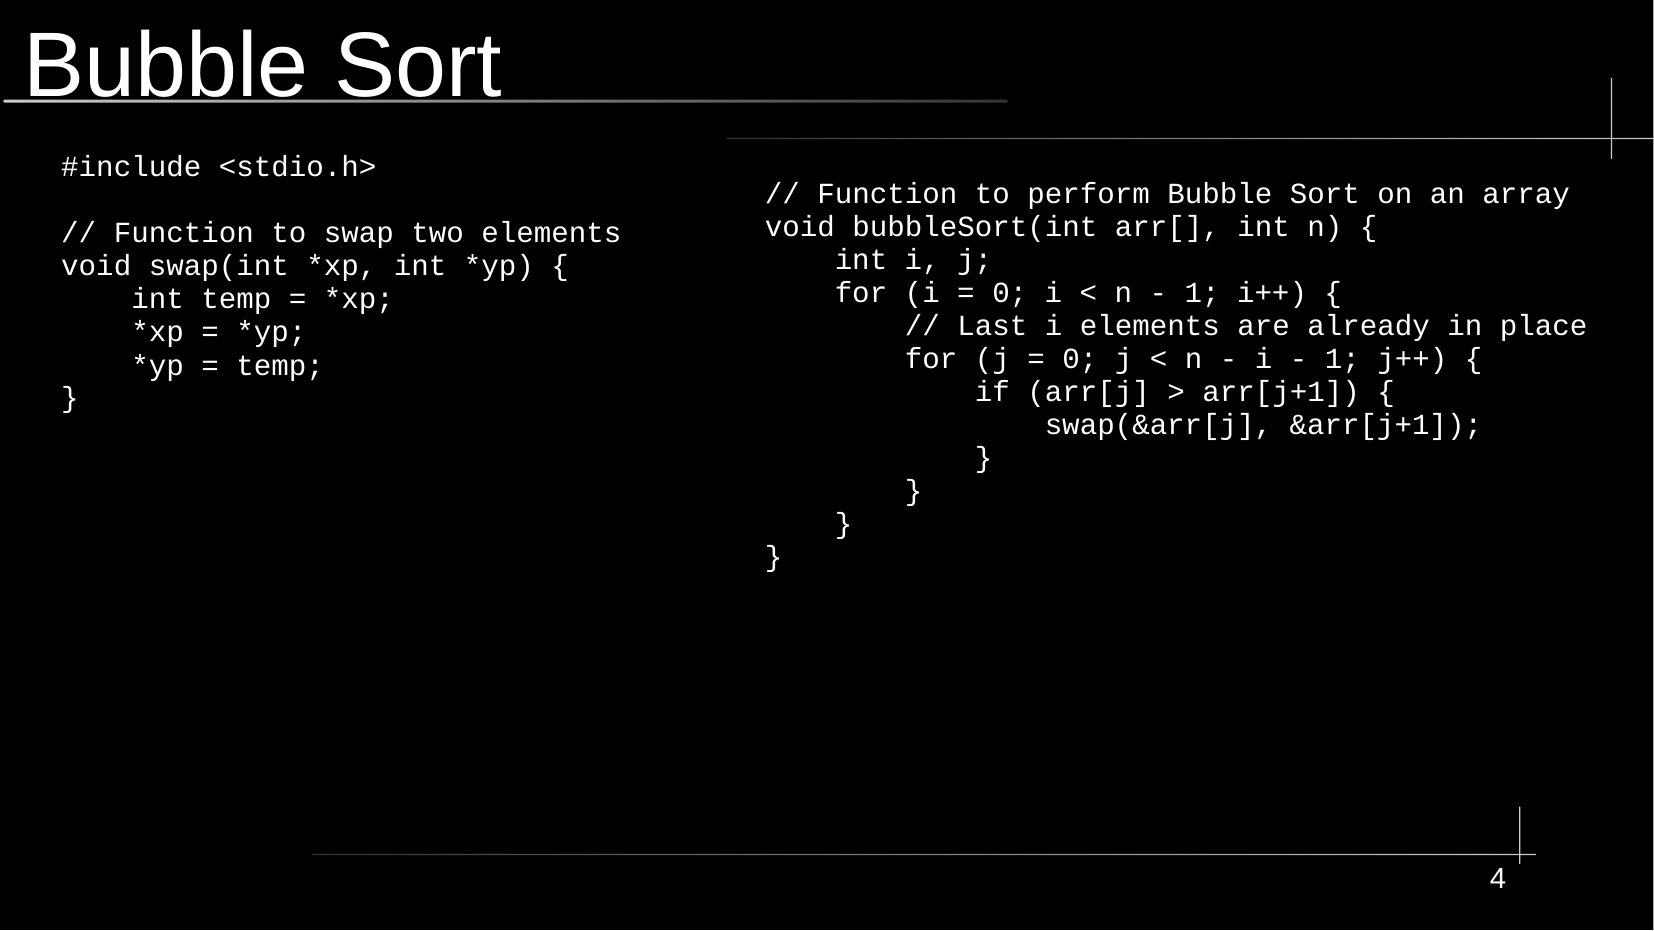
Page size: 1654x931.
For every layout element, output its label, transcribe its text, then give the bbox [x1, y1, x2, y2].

text_box #include <stdio.h> // Function to swap two elements void swap(int *xp, int *yp) { int temp = *xp; *xp = *yp; *yp = temp; } [46, 145, 662, 863]
text_box // Function to perform Bubble Sort on an array void bubbleSort(int arr[], int n) { int i, j; for (i = 0; i < n - 1; i++) { // Last i elements are already in place for (j = 0; j < n - i - 1; j++) { if (arr[j] > arr[j+1]) { swap(&arr[j], &arr[j+1]); } } } } [750, 171, 1613, 788]
title Bubble Sort [23, 11, 1589, 119]
